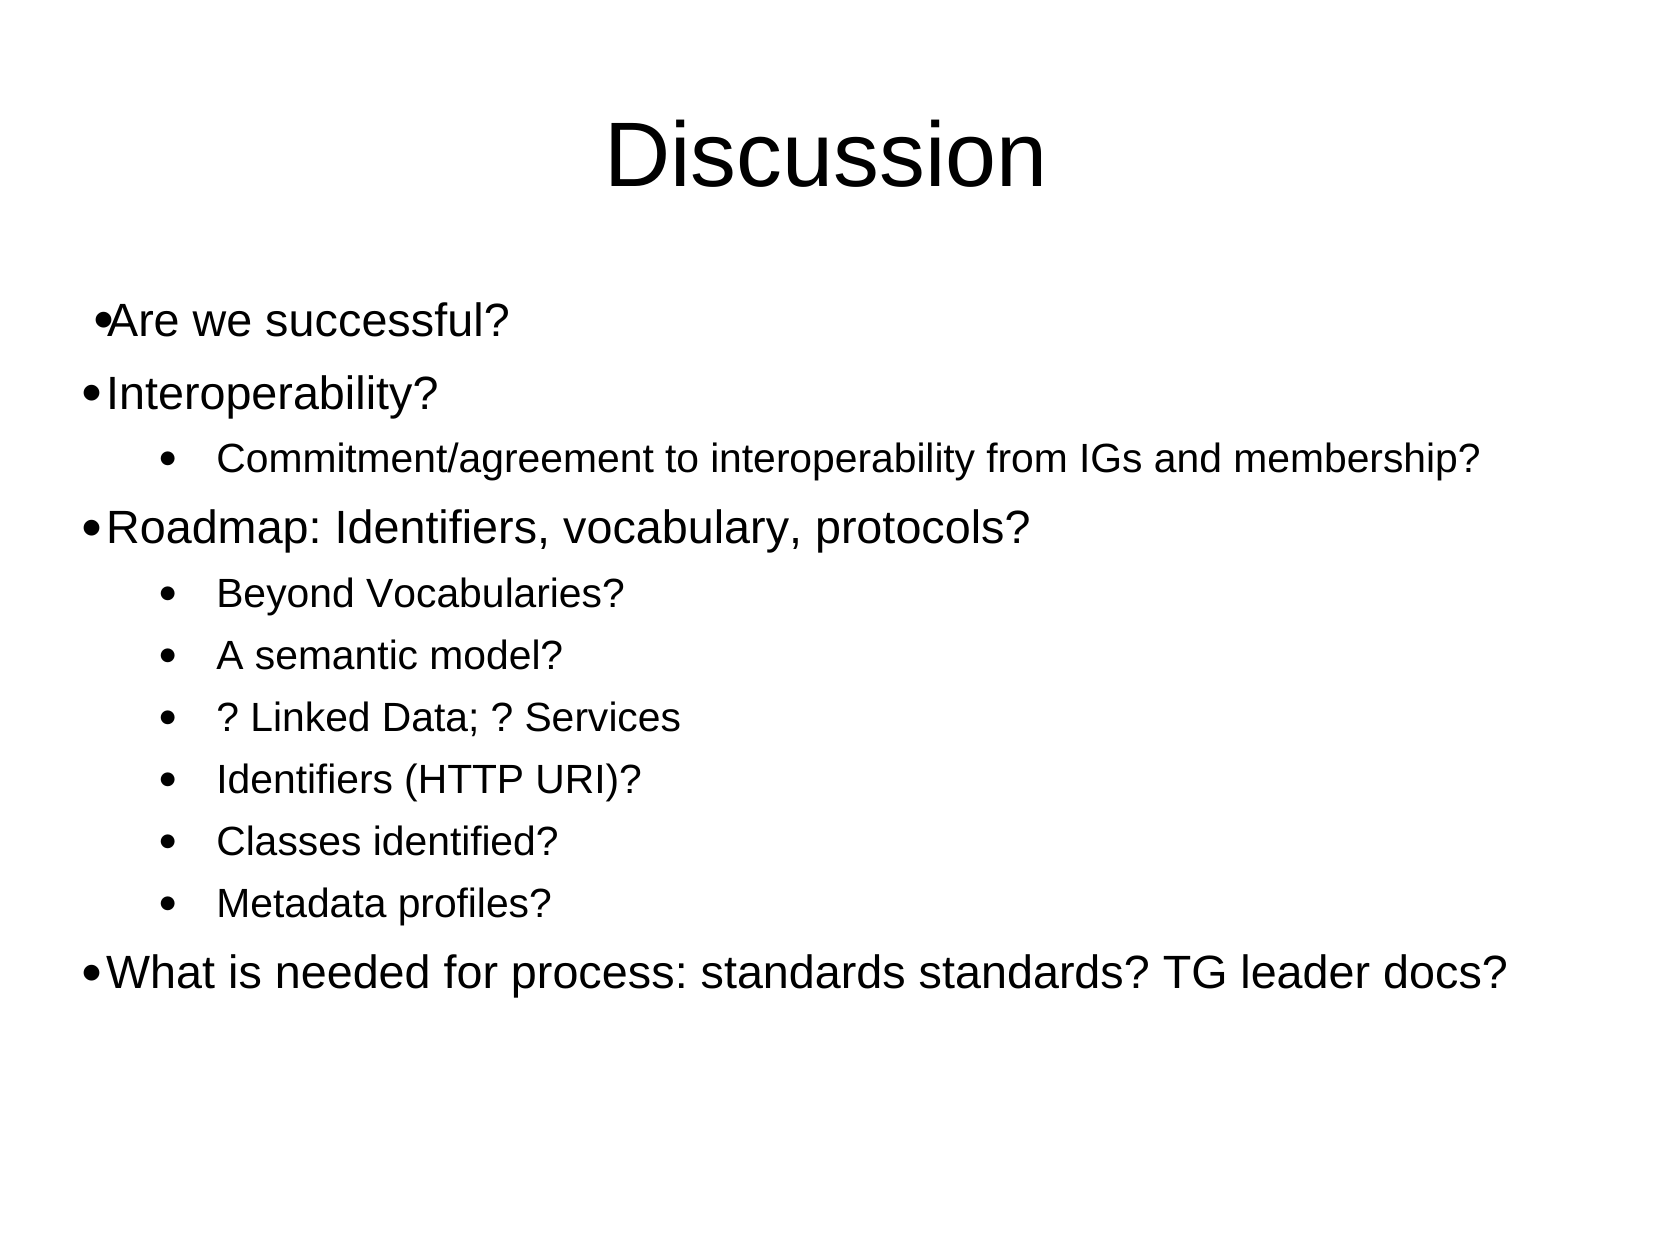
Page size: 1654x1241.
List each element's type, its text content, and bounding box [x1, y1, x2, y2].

list Are we successful? Interoperability? Commitment/agreement to interoperability from IGs and membership? Roadmap: Identifiers, vocabulary, protocols? Beyond Vocabularies? A semantic model? ? Linked Data; ? Services Identifiers (HTTP URI)? Classes identified? Metadata profiles? What is needed for process: standards standards? TG leader docs? [82, 290, 1571, 1010]
title Discussion [82, 49, 1571, 257]
